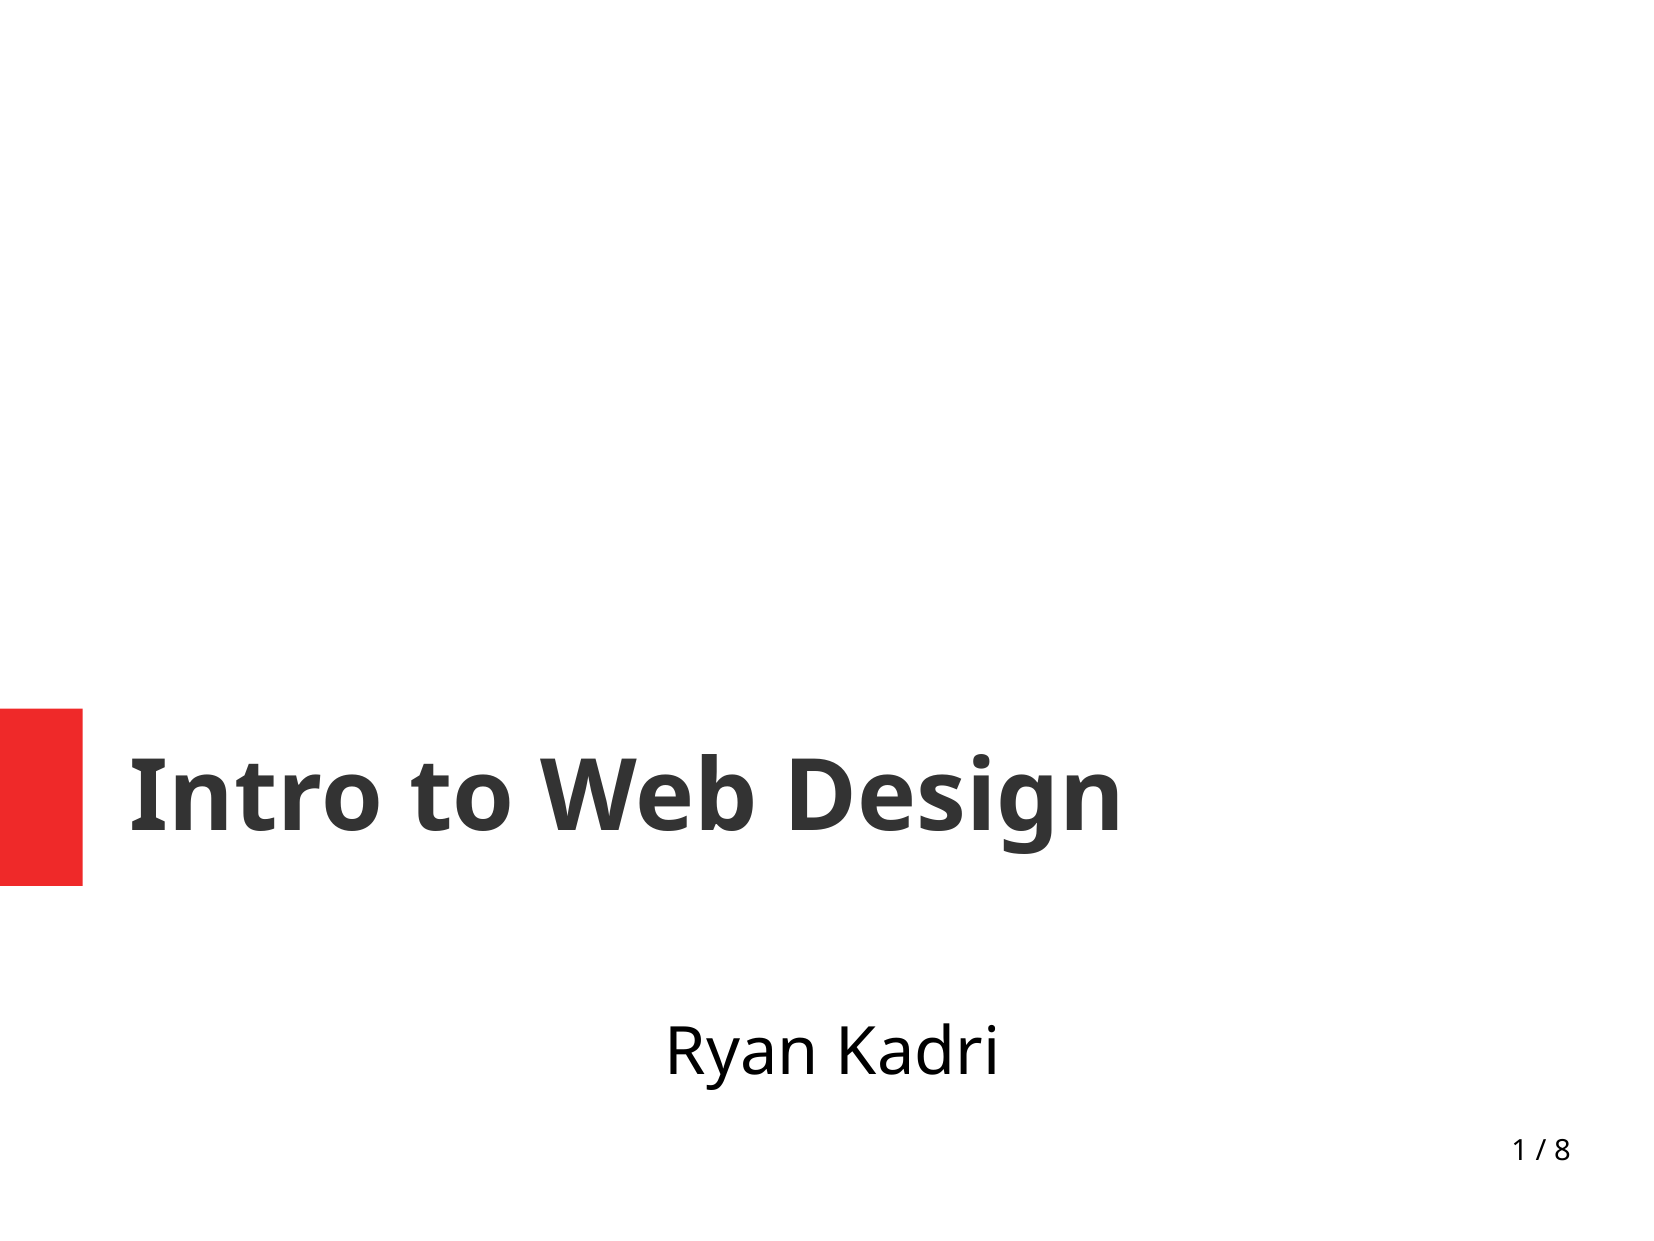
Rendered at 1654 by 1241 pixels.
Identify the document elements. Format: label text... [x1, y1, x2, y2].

subtitle Ryan Kadri [129, 968, 1536, 1130]
title Intro to Web Design [129, 655, 1536, 928]
